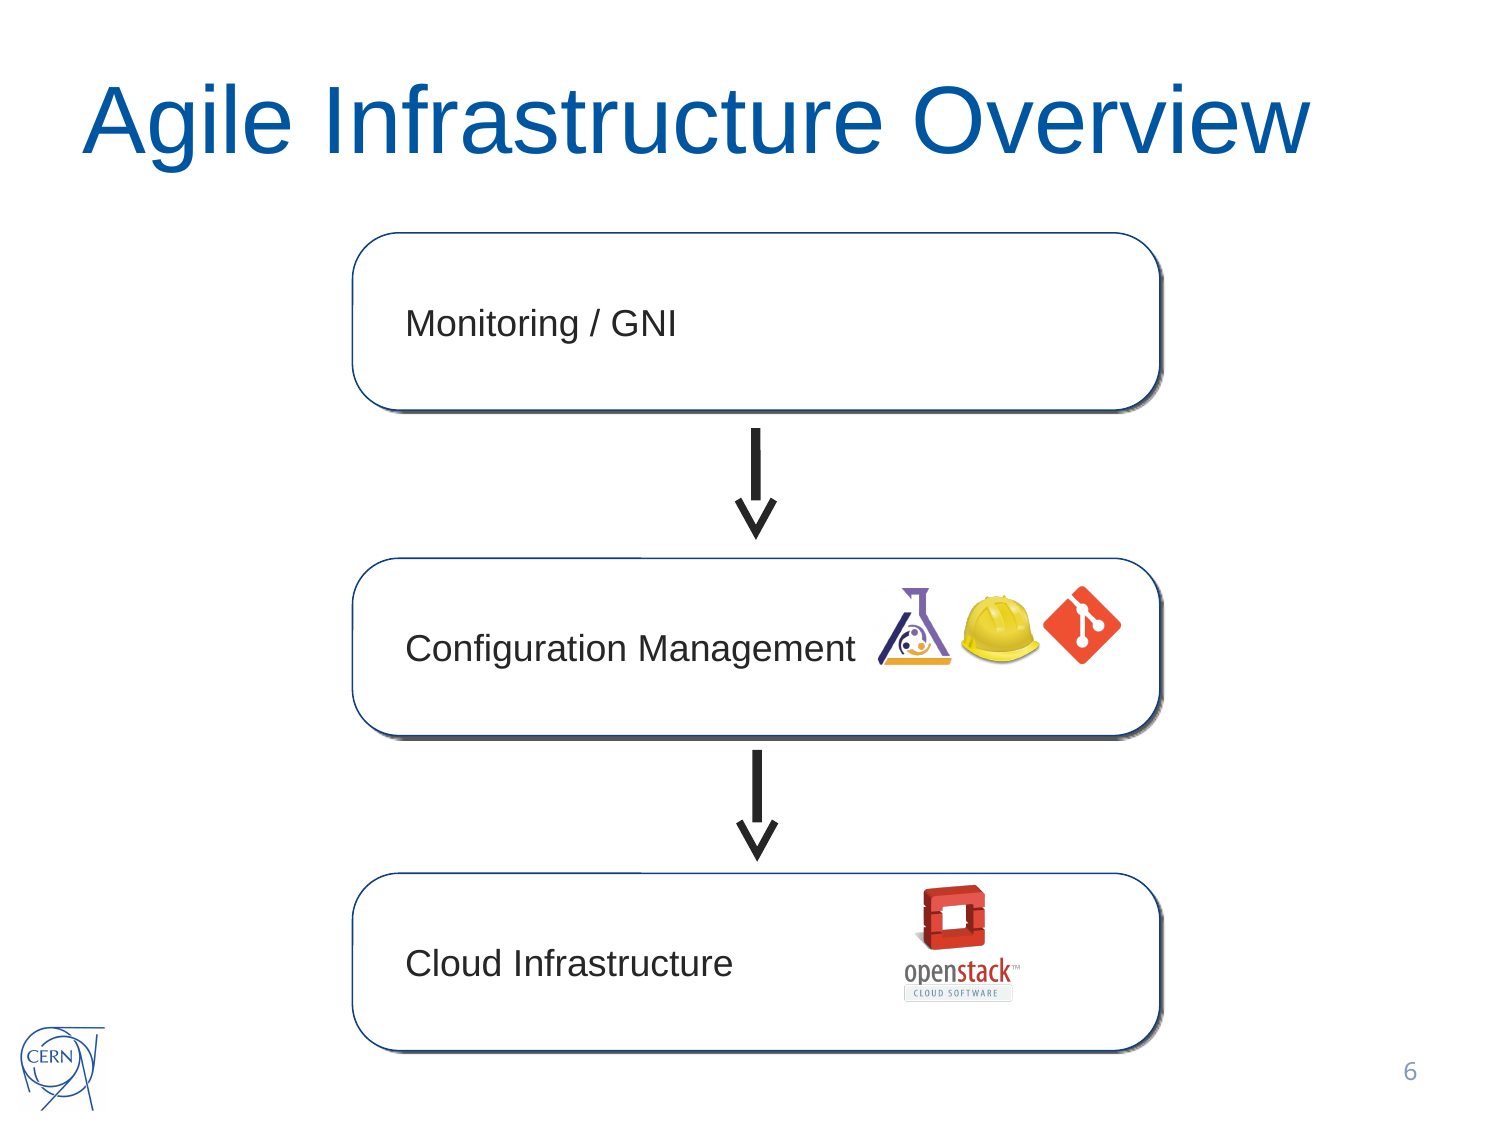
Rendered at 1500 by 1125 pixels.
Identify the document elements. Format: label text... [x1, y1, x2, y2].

text_box Monitoring / GNI [352, 232, 1160, 411]
text_box Cloud Infrastructure [352, 873, 1160, 1051]
slide_number <number> [1342, 1051, 1425, 1095]
picture [878, 880, 1046, 1006]
title Agile Infrastructure Overview [75, 13, 1425, 218]
picture [874, 584, 1123, 666]
text_box Configuration Management [352, 558, 1160, 736]
picture [18, 1025, 106, 1112]
